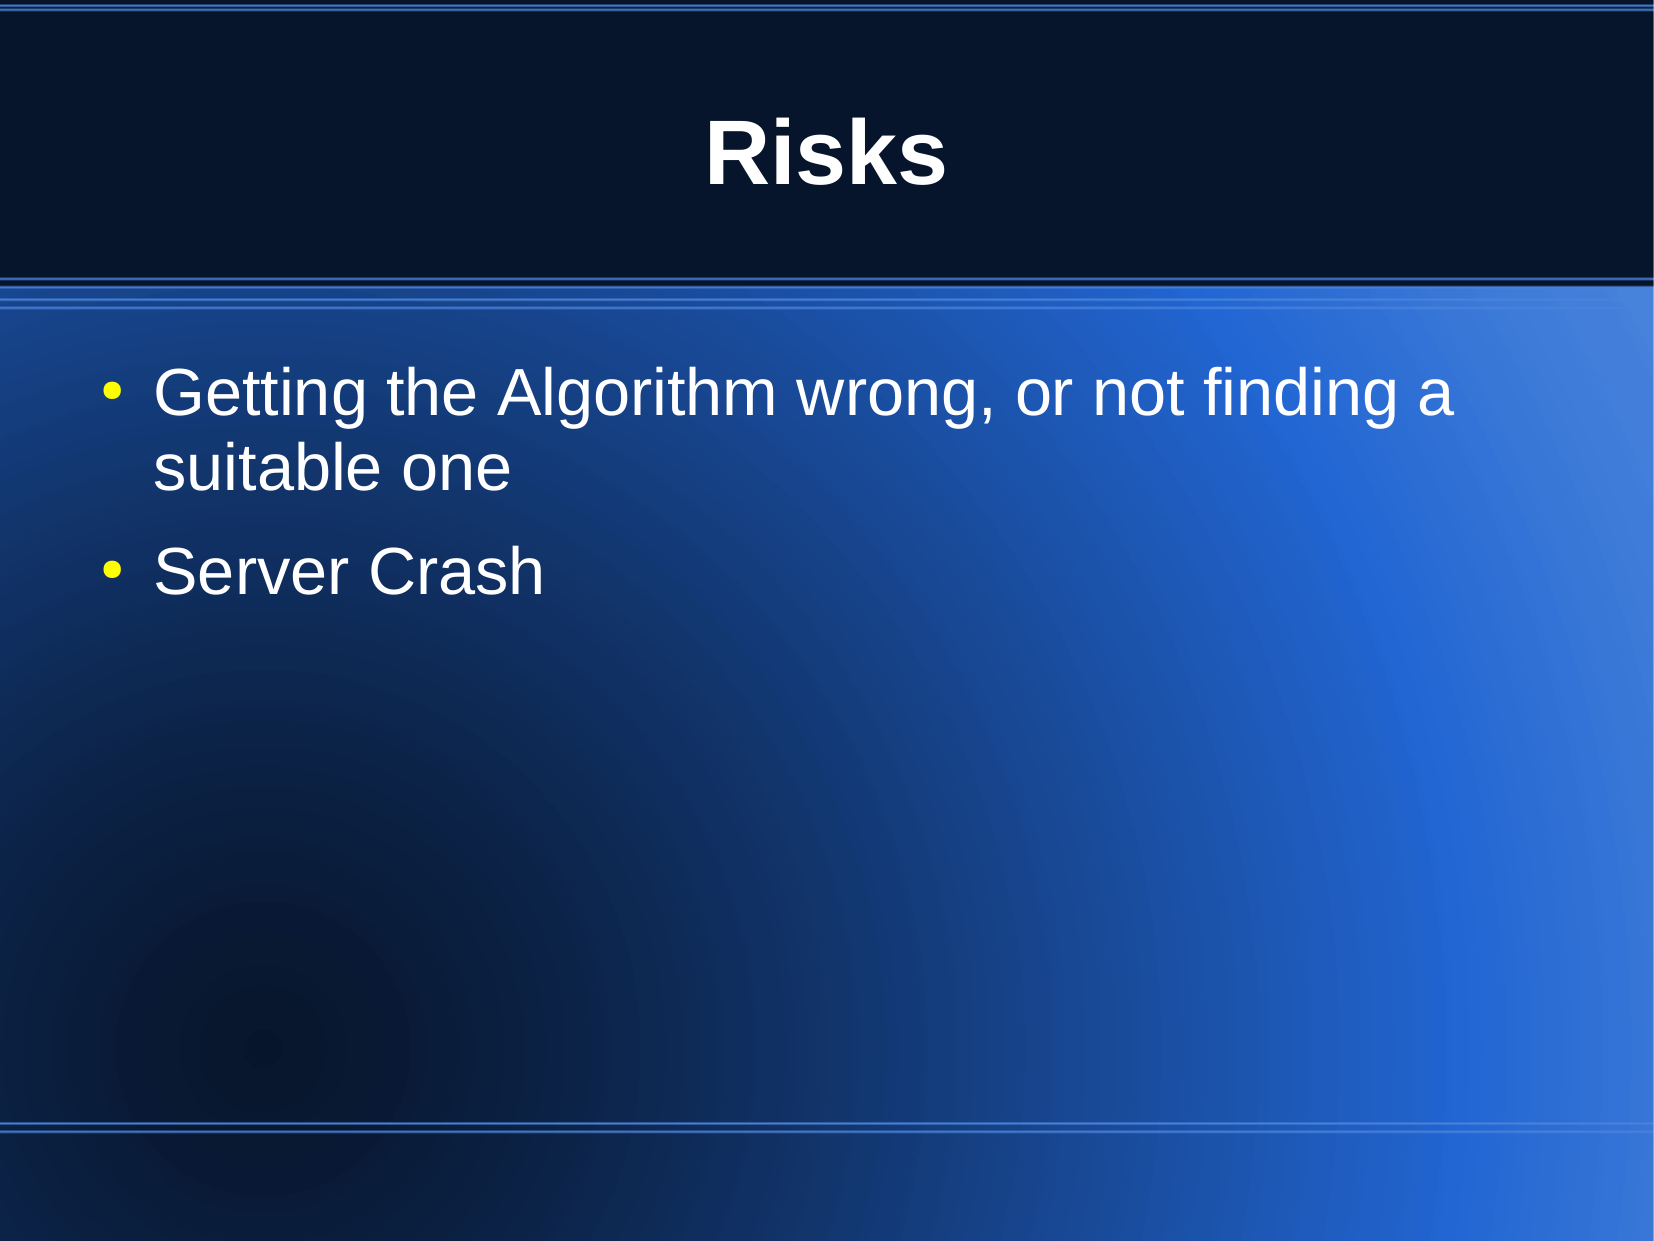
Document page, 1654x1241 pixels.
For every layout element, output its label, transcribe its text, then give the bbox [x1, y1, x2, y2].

list Getting the Algorithm wrong, or not finding a suitable one Server Crash [82, 355, 1571, 1043]
title Risks [82, 56, 1571, 250]
picture [0, 0, 1654, 1241]
